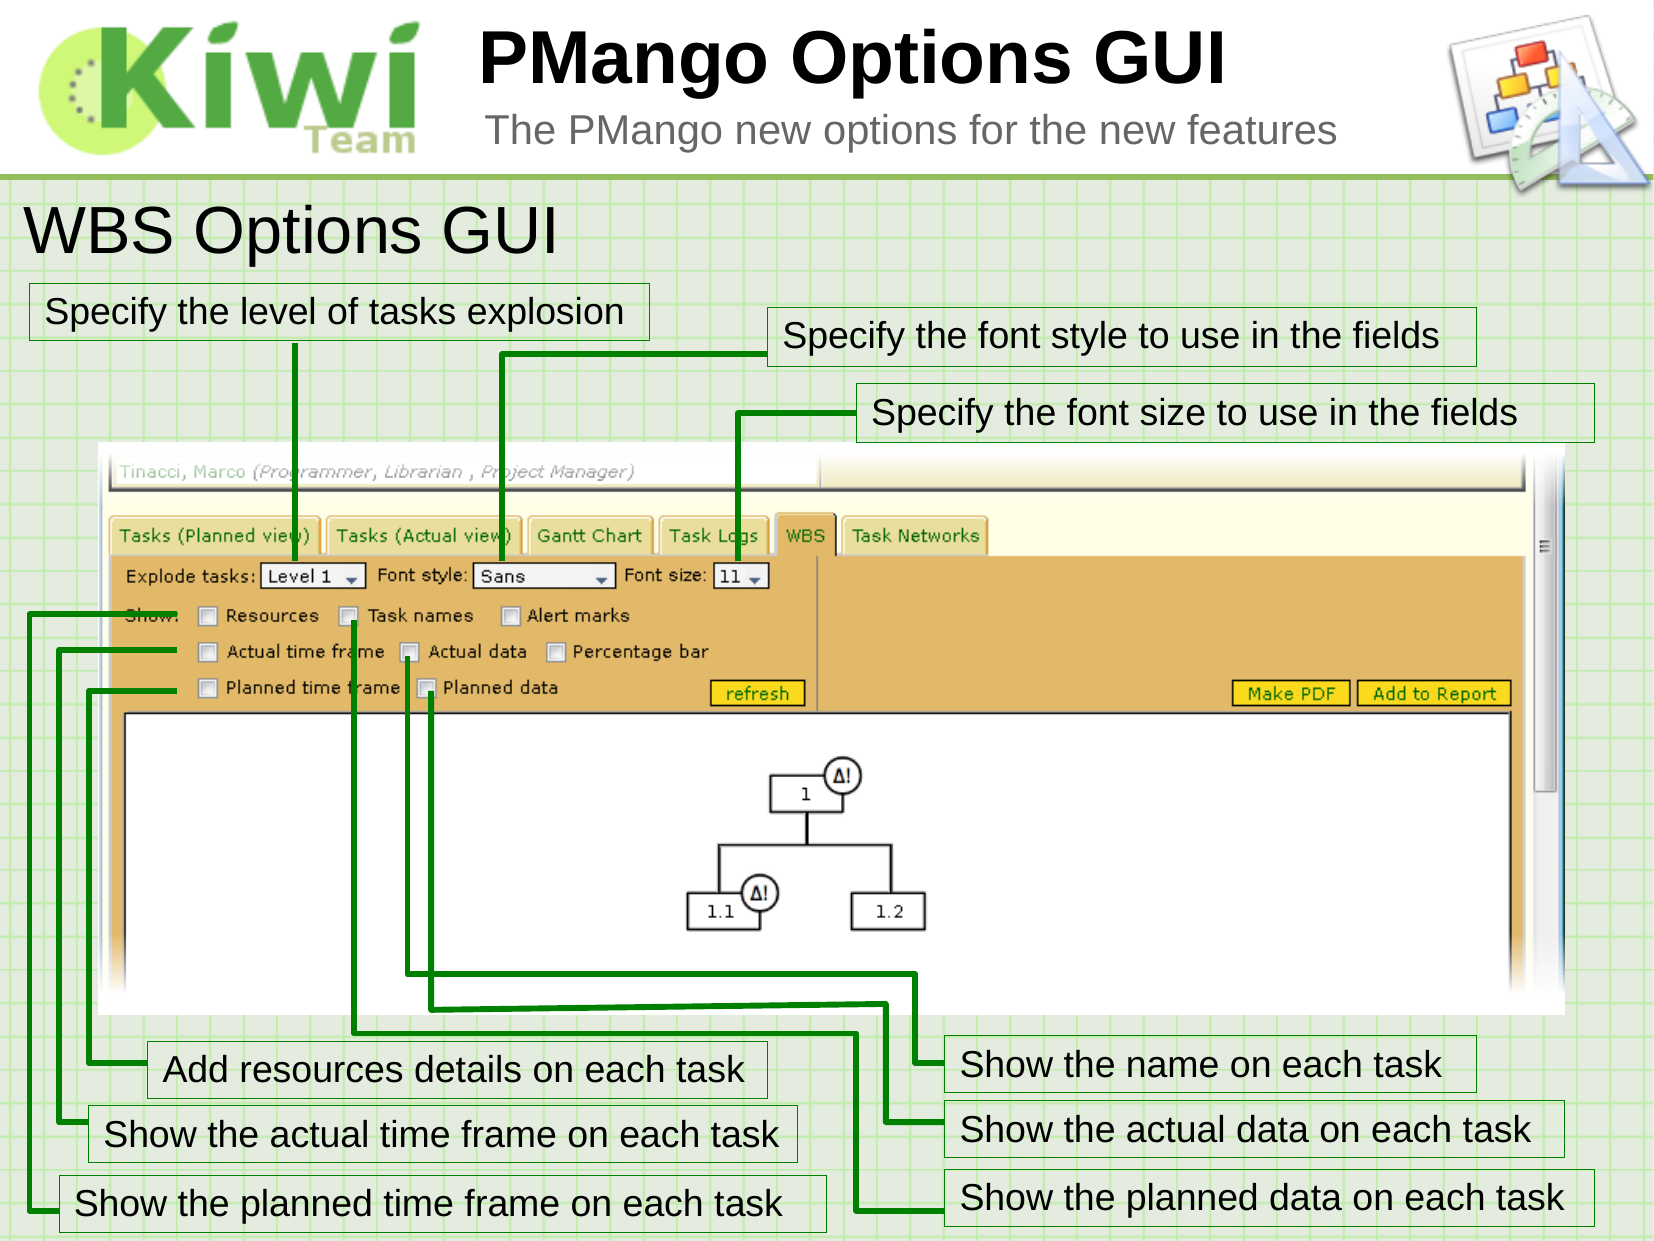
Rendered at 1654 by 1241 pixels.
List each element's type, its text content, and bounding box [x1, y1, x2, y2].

text_box Show the actual time frame on each task [88, 1105, 798, 1163]
text_box Show the actual data on each task [944, 1100, 1565, 1158]
picture [29, 7, 438, 166]
text_box Show the planned data on each task [944, 1169, 1595, 1227]
text_box Show the name on each task [944, 1035, 1477, 1093]
text_box Specify the font size to use in the fields [856, 383, 1595, 443]
text_box Show the planned time frame on each task [59, 1175, 827, 1233]
title PMango Options GUI [478, 8, 1418, 107]
text_box Specify the font style to use in the fields [767, 307, 1477, 367]
text_box WBS Options GUI [23, 171, 650, 290]
title The PMango new options for the new features [484, 88, 1418, 173]
text_box Specify the level of tasks explosion [29, 290, 650, 341]
picture [0, 0, 1654, 1241]
text_box [0, 0, 1446, 174]
text_box Add resources details on each task [147, 1041, 768, 1099]
